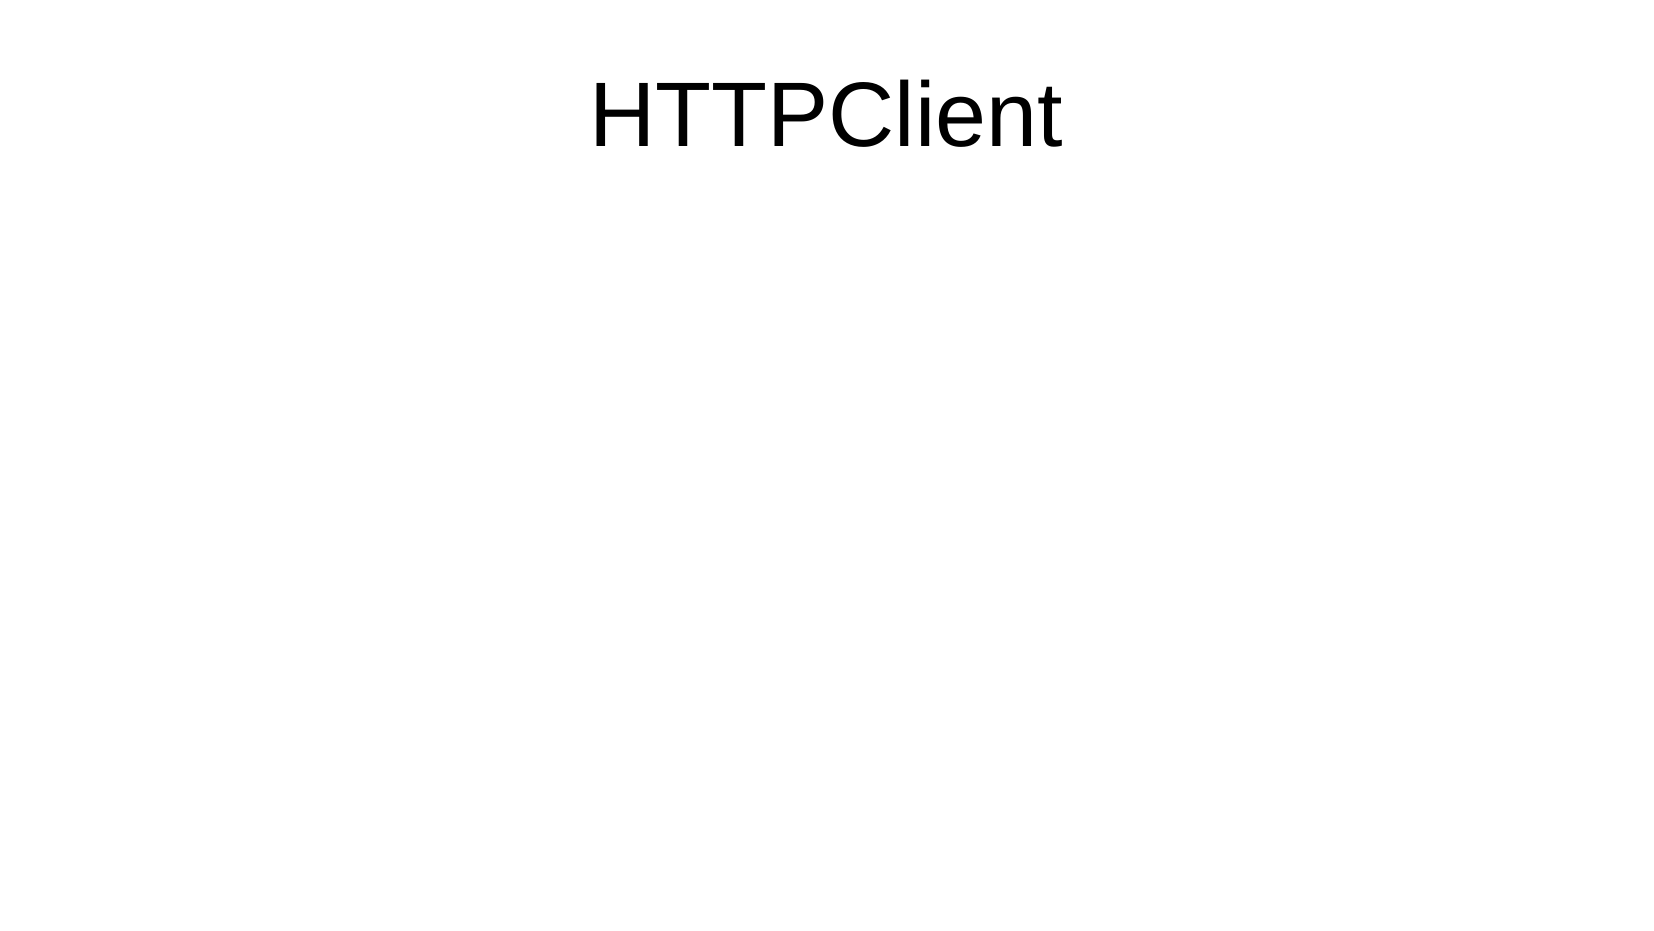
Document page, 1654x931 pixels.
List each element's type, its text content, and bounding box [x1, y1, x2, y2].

title HTTPClient [82, 37, 1571, 193]
